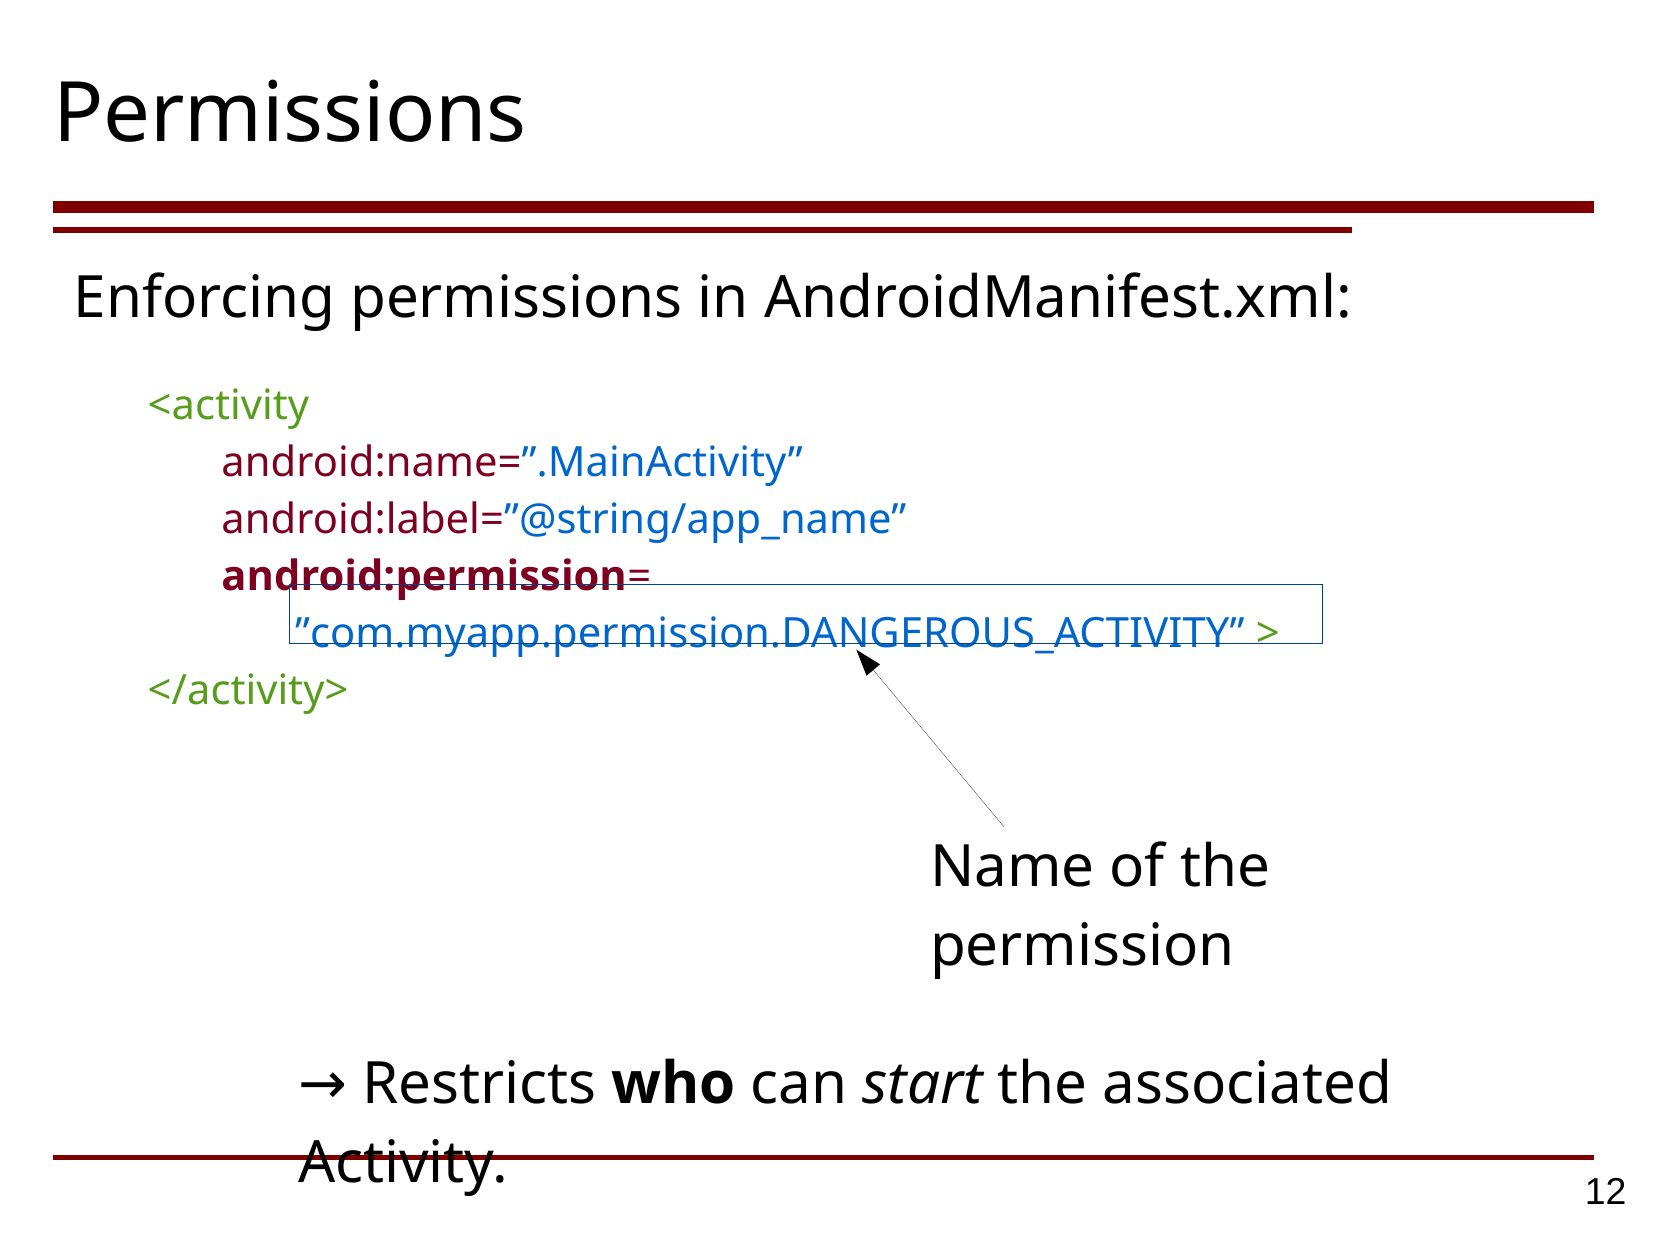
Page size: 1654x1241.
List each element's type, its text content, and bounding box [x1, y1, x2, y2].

text_box → Restricts who can start the associated Activity. [283, 1033, 1595, 1127]
subtitle Permissions [53, 48, 1542, 172]
text_box <número> [35, 1163, 1654, 1221]
text_box Name of the permission [915, 816, 1565, 910]
text_box Enforcing permissions in AndroidManifest.xml: <activity android:name=”.MainActivity” android:label=”@string/app_name” android:permission= ”com.myapp.permission.DANGEROUS_ACTIVITY” > </activity> [59, 248, 1595, 694]
